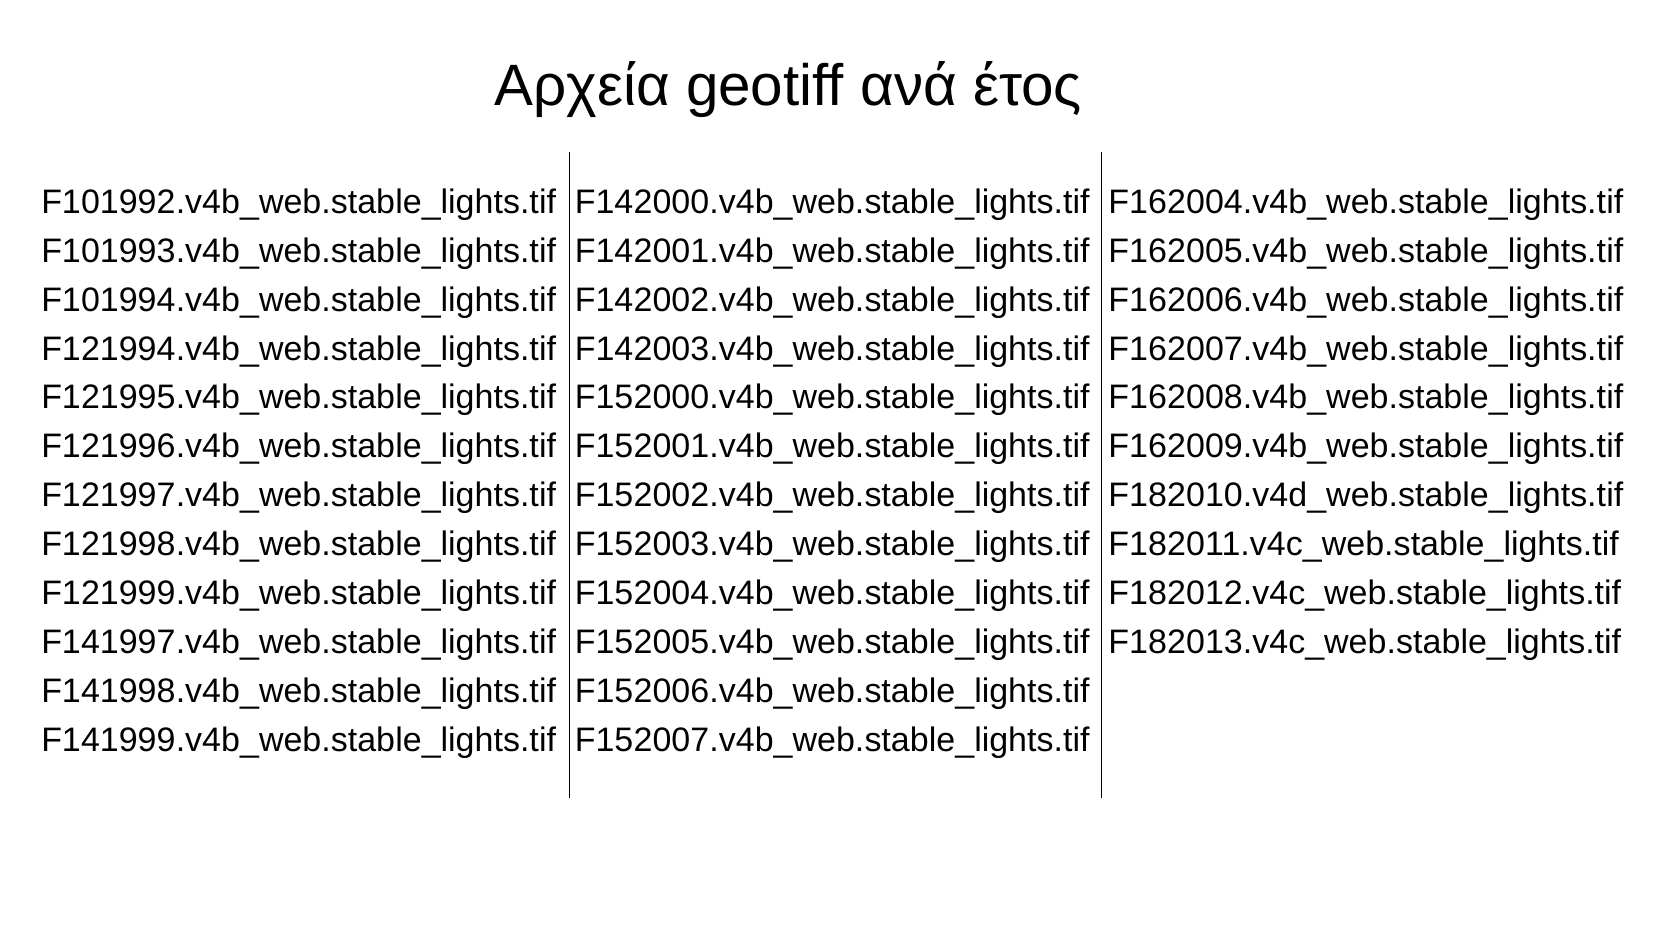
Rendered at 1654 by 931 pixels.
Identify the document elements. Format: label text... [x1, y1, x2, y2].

list F101992.v4b_web.stable_lights.tif F142000.v4b_web.stable_lights.tif F162004.v4b_web.stable_lights.tif F101993.v4b_web.stable_lights.tif F142001.v4b_web.stable_lights.tif F162005.v4b_web.stable_lights.tif F101994.v4b_web.stable_lights.tif F142002.v4b_web.stable_lights.tif F162006.v4b_web.stable_lights.tif F121994.v4b_web.stable_lights.tif F142003.v4b_web.stable_lights.tif F162007.v4b_web.stable_lights.tif F121995.v4b_web.stable_lights.tif F152000.v4b_web.stable_lights.tif F162008.v4b_web.stable_lights.tif F121996.v4b_web.stable_lights.tif F152001.v4b_web.stable_lights.tif F162009.v4b_web.stable_lights.tif F121997.v4b_web.stable_lights.tif F152002.v4b_web.stable_lights.tif F182010.v4d_web.stable_lights.tif F121998.v4b_web.stable_lights.tif F152003.v4b_web.stable_lights.tif F182011.v4c_web.stable_lights.tif F121999.v4b_web.stable_lights.tif F152004.v4b_web.stable_lights.tif F182012.v4c_web.stable_lights.tif F141997.v4b_web.stable_lights.tif F152005.v4b_web.stable_lights.tif F182013.v4c_web.stable_lights.tif F141998.v4b_web.stable_lights.tif F152006.v4b_web.stable_lights.tif F141999.v4b_web.stable_lights.tif F152007.v4b_web.stable_lights.tif [14, 182, 1635, 813]
text_box Αρχεία geotiff ανά έτος [479, 44, 1098, 190]
